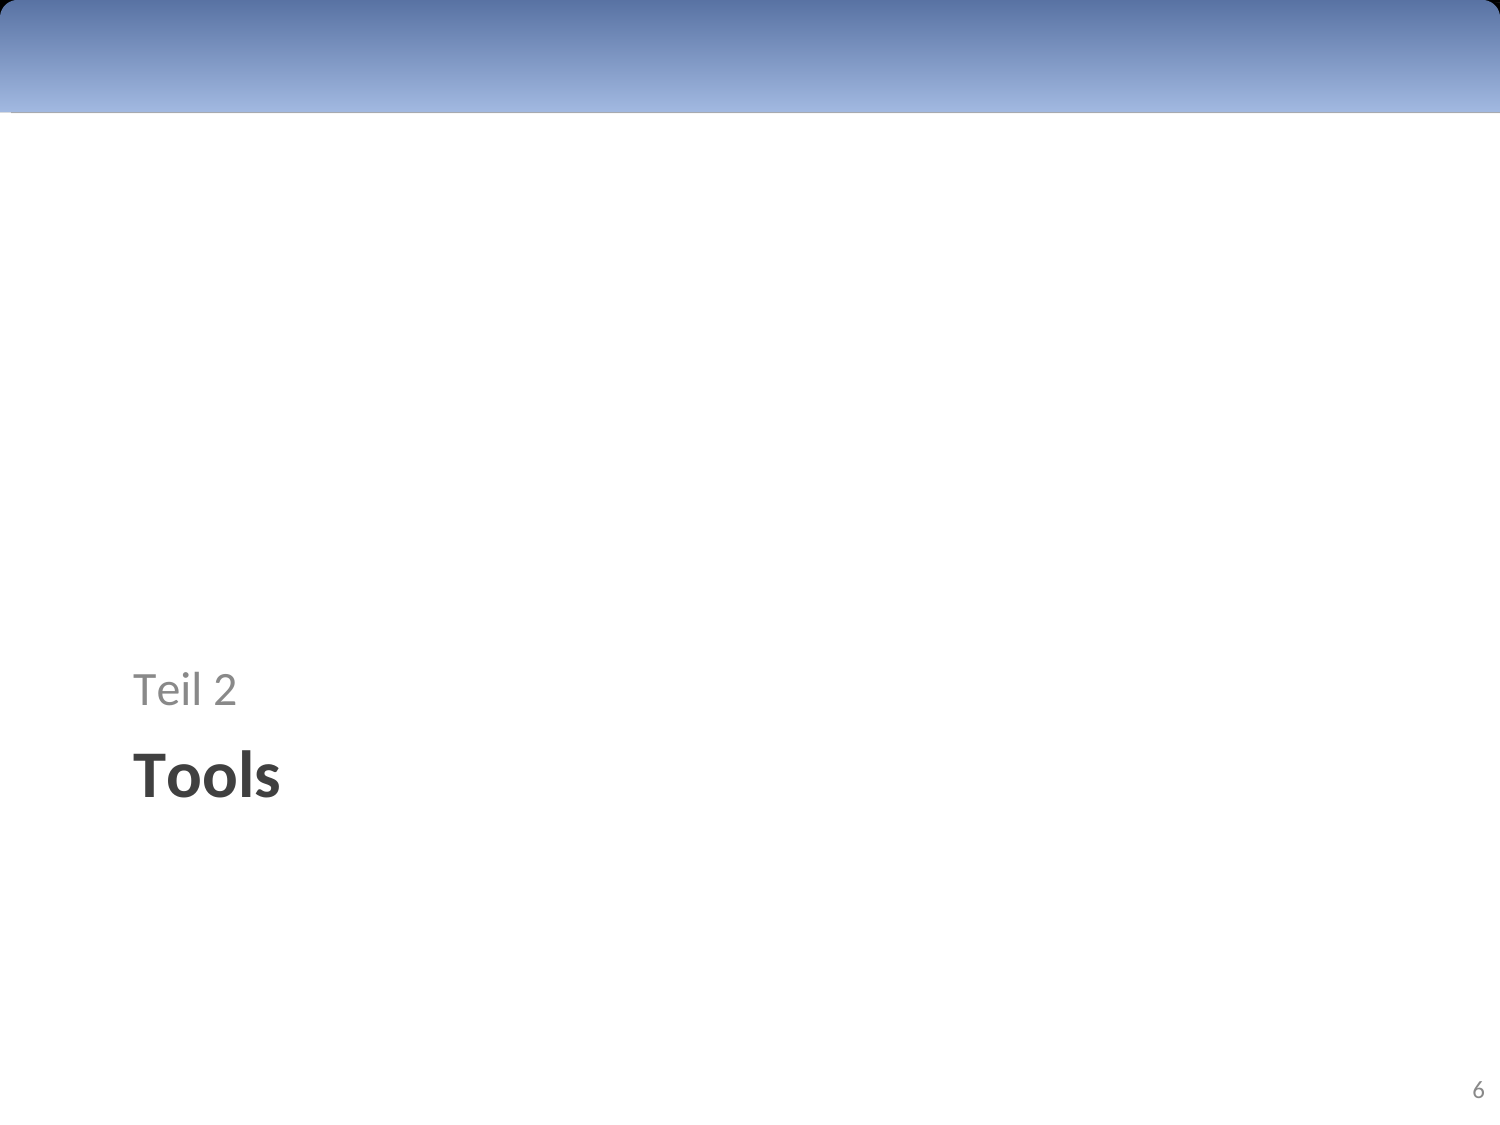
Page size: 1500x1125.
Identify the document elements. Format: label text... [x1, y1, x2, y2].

text_box Teil 2 [118, 476, 1394, 723]
text_box Tools [118, 723, 1394, 947]
text_box <Nummer> [1325, 1060, 1500, 1116]
